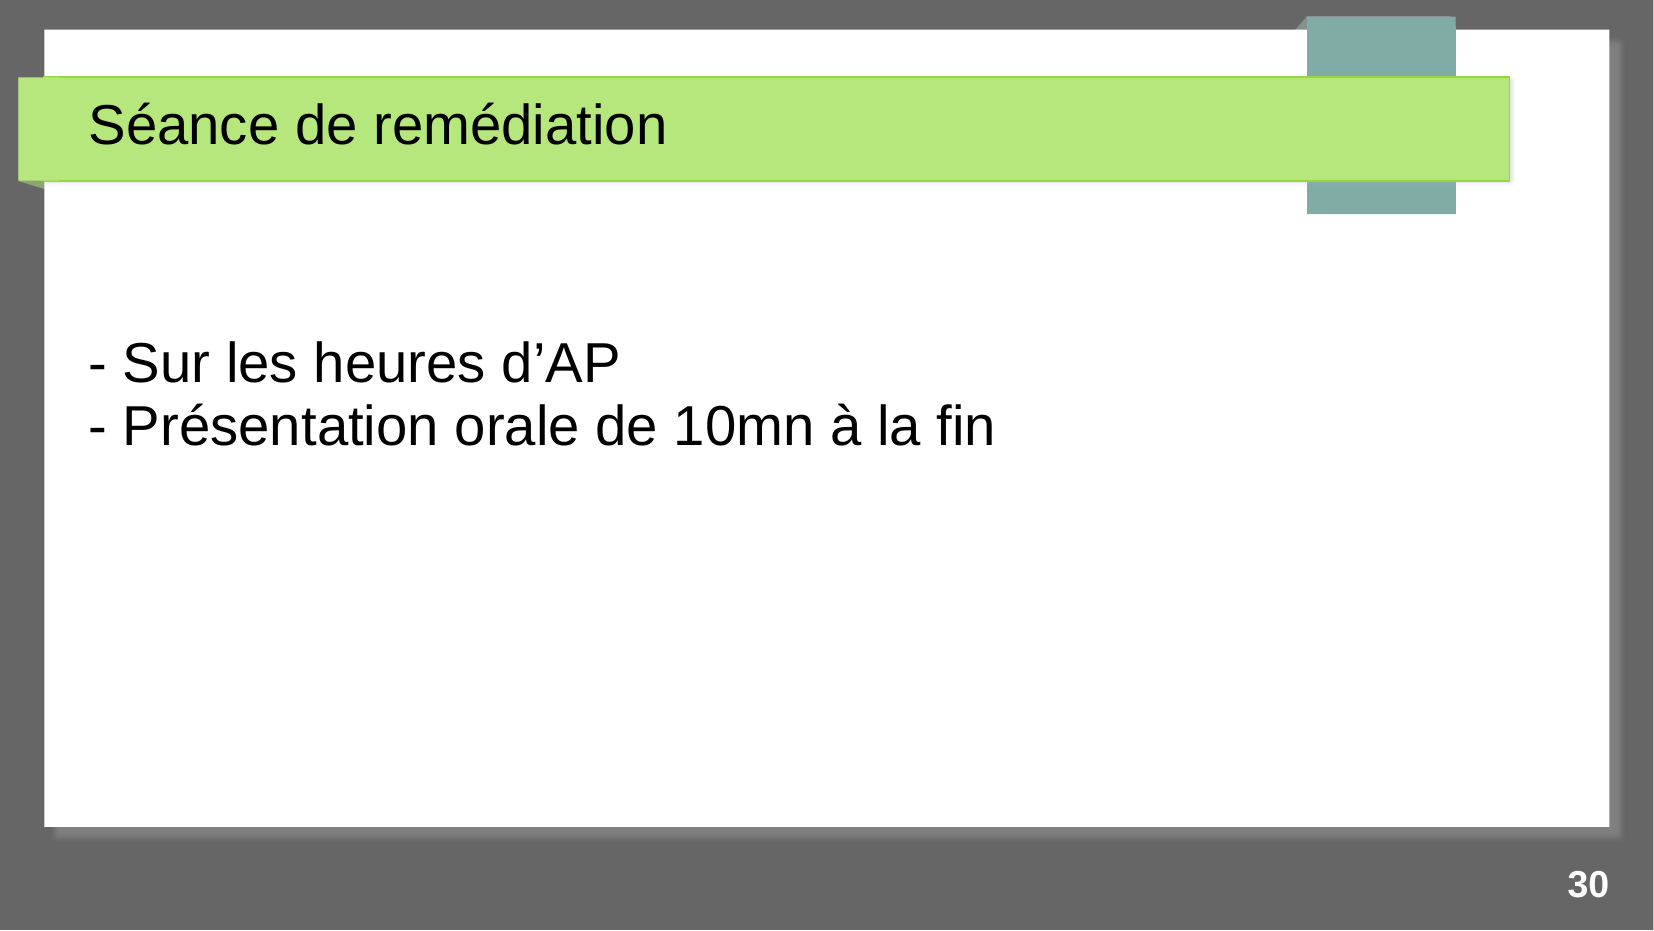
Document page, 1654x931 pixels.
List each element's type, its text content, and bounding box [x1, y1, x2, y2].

text_box <numéro> [974, 856, 1625, 916]
title - Sur les heures d’AP - Présentation orale de 10mn à la fin [88, 257, 1506, 532]
title Séance de remédiation [88, 73, 1506, 178]
